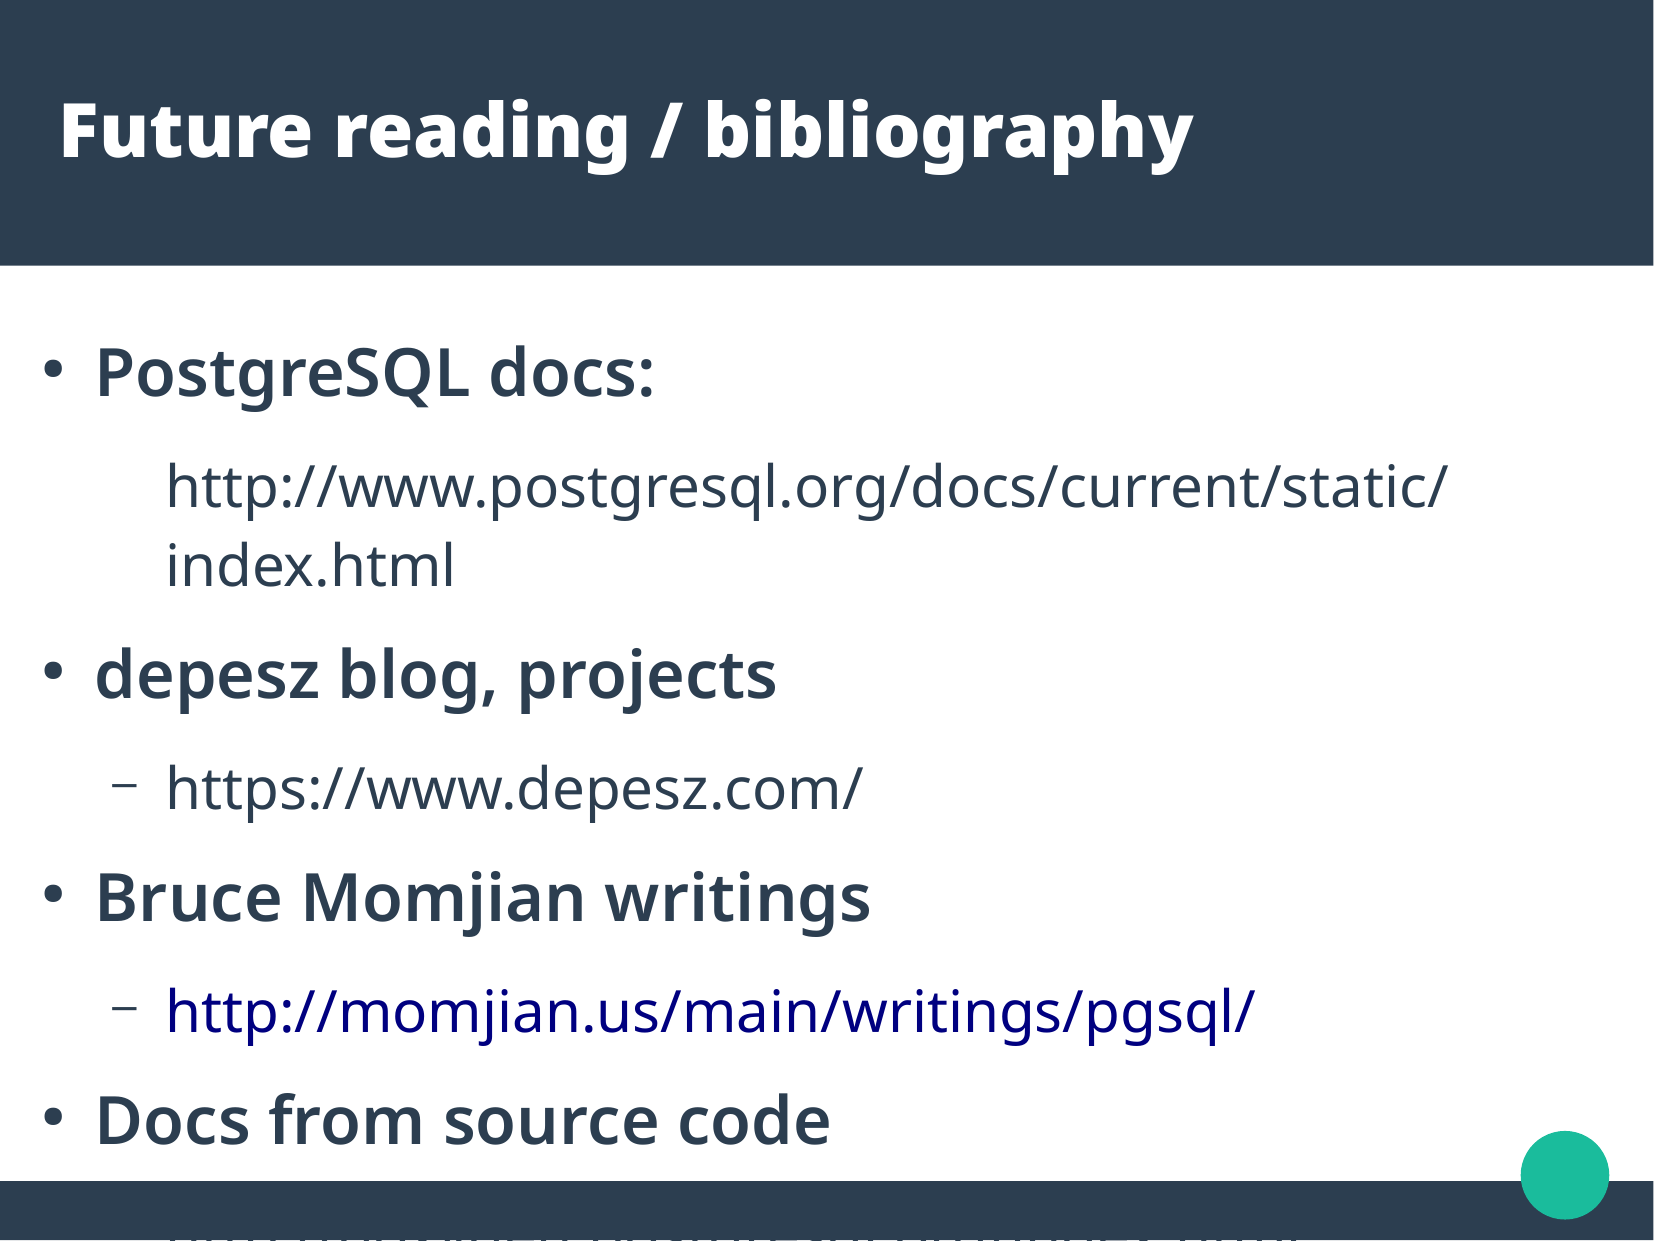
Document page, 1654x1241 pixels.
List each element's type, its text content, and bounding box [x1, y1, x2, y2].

list PostgreSQL docs: http://www.postgresql.org/docs/current/static/index.html depesz blog, projects https://www.depesz.com/ Bruce Momjian writings http://momjian.us/main/writings/pgsql/ Docs from source code http://doxygen.postgresql.org/index.html [23, 324, 1630, 1166]
title Future reading / bibliography [59, 49, 1595, 207]
